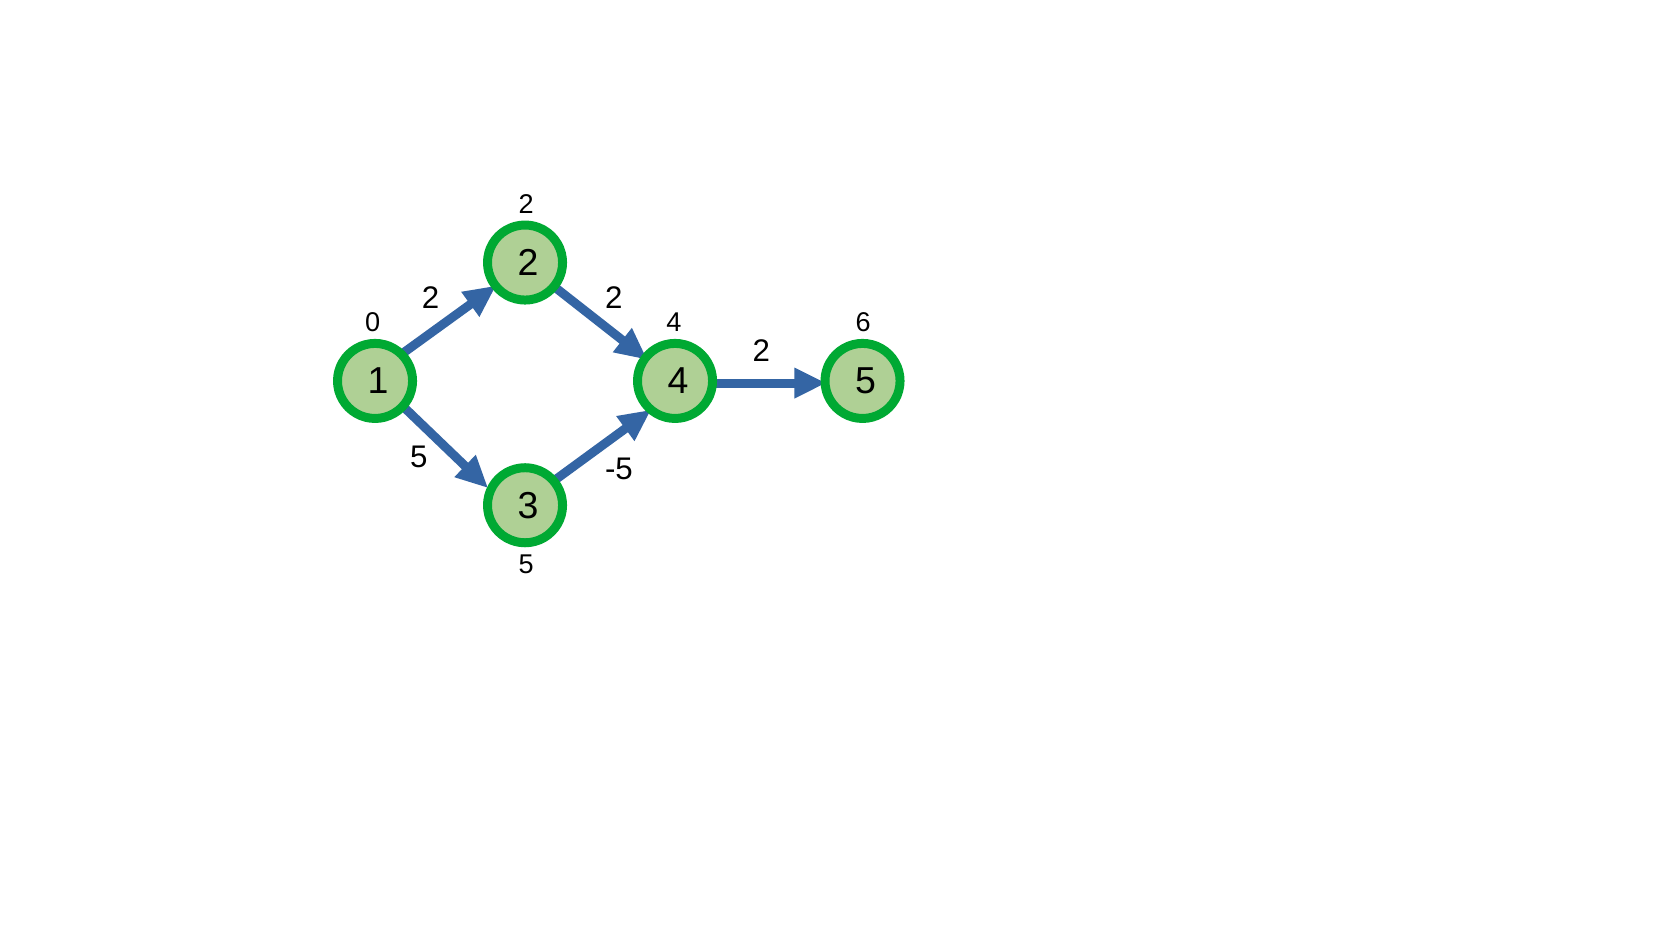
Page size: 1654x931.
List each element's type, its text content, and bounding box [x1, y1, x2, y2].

text_box 2 [590, 272, 638, 323]
text_box 2 [503, 175, 561, 233]
text_box 0 [350, 294, 407, 351]
text_box 5 [395, 431, 443, 482]
text_box 6 [840, 294, 898, 351]
text_box 4 [651, 294, 709, 351]
text_box 2 [487, 225, 563, 301]
text_box 3 [487, 467, 563, 536]
text_box 5 [825, 350, 901, 419]
text_box 4 [637, 351, 713, 419]
text_box 5 [503, 536, 561, 594]
text_box 2 [407, 272, 455, 323]
text_box 1 [337, 351, 413, 419]
text_box 2 [737, 325, 785, 376]
text_box -5 [590, 443, 648, 494]
